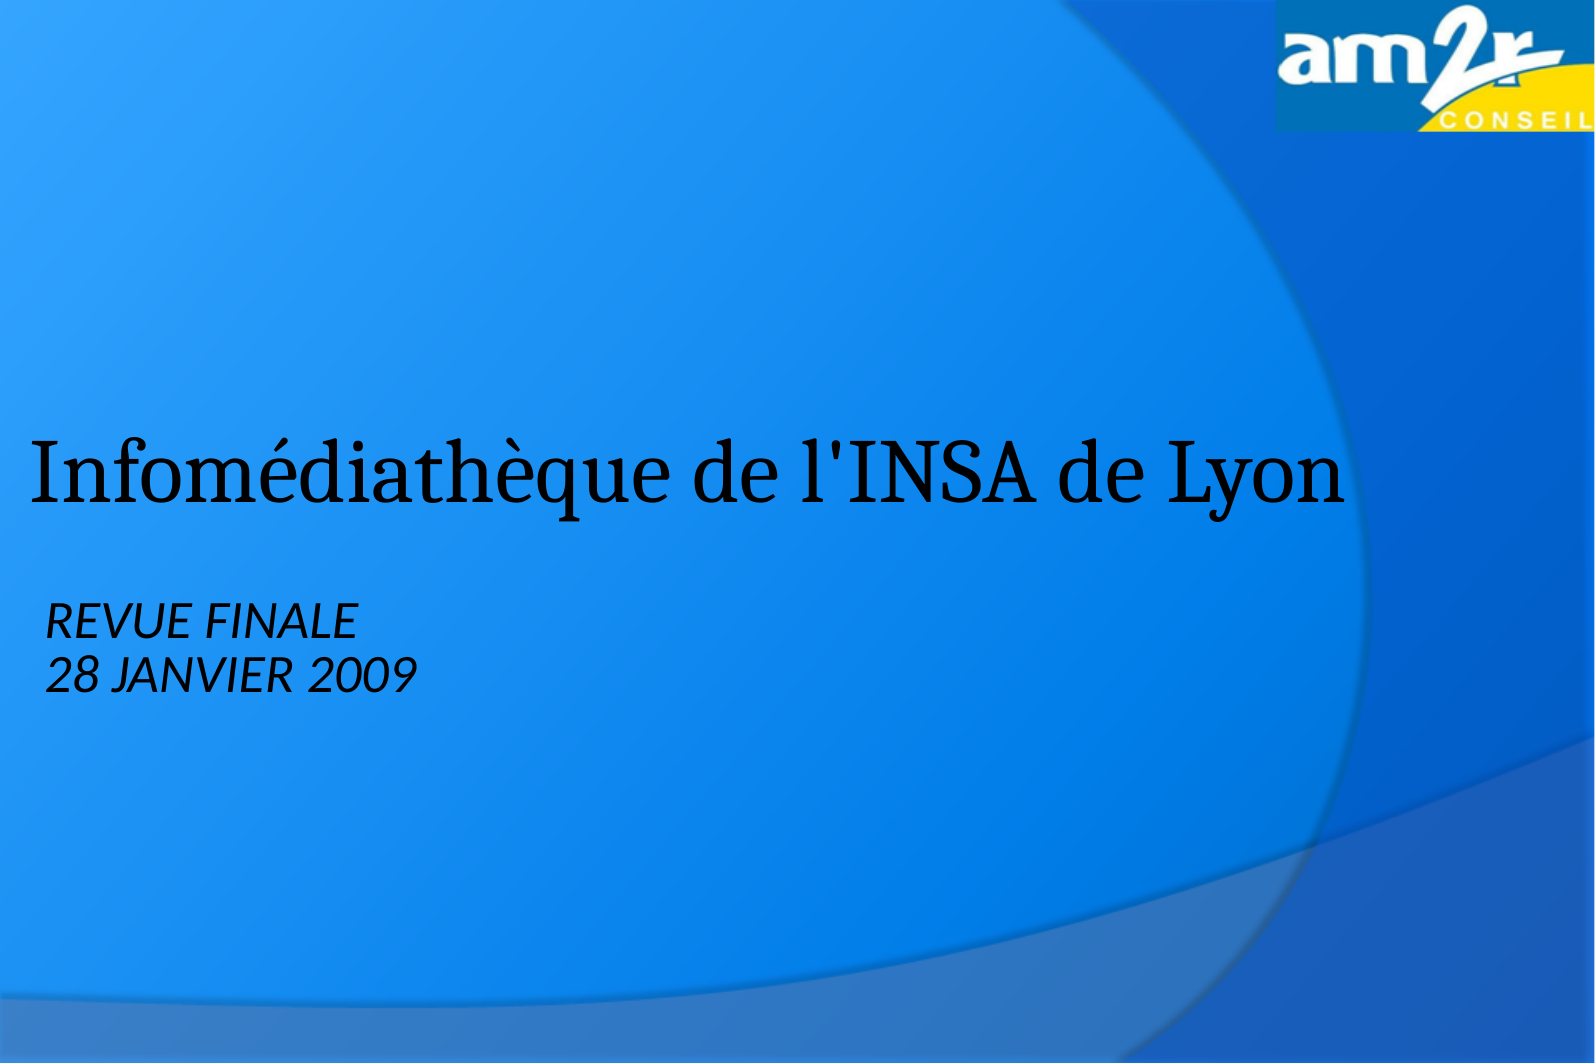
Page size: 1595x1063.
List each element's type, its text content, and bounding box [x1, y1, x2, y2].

picture [0, 0, 1595, 1063]
title Infomédiathèque de l'INSA de Lyon [29, 295, 1477, 650]
text_box REVUE FINALE 28 JANVIER 2009 [29, 590, 1004, 732]
